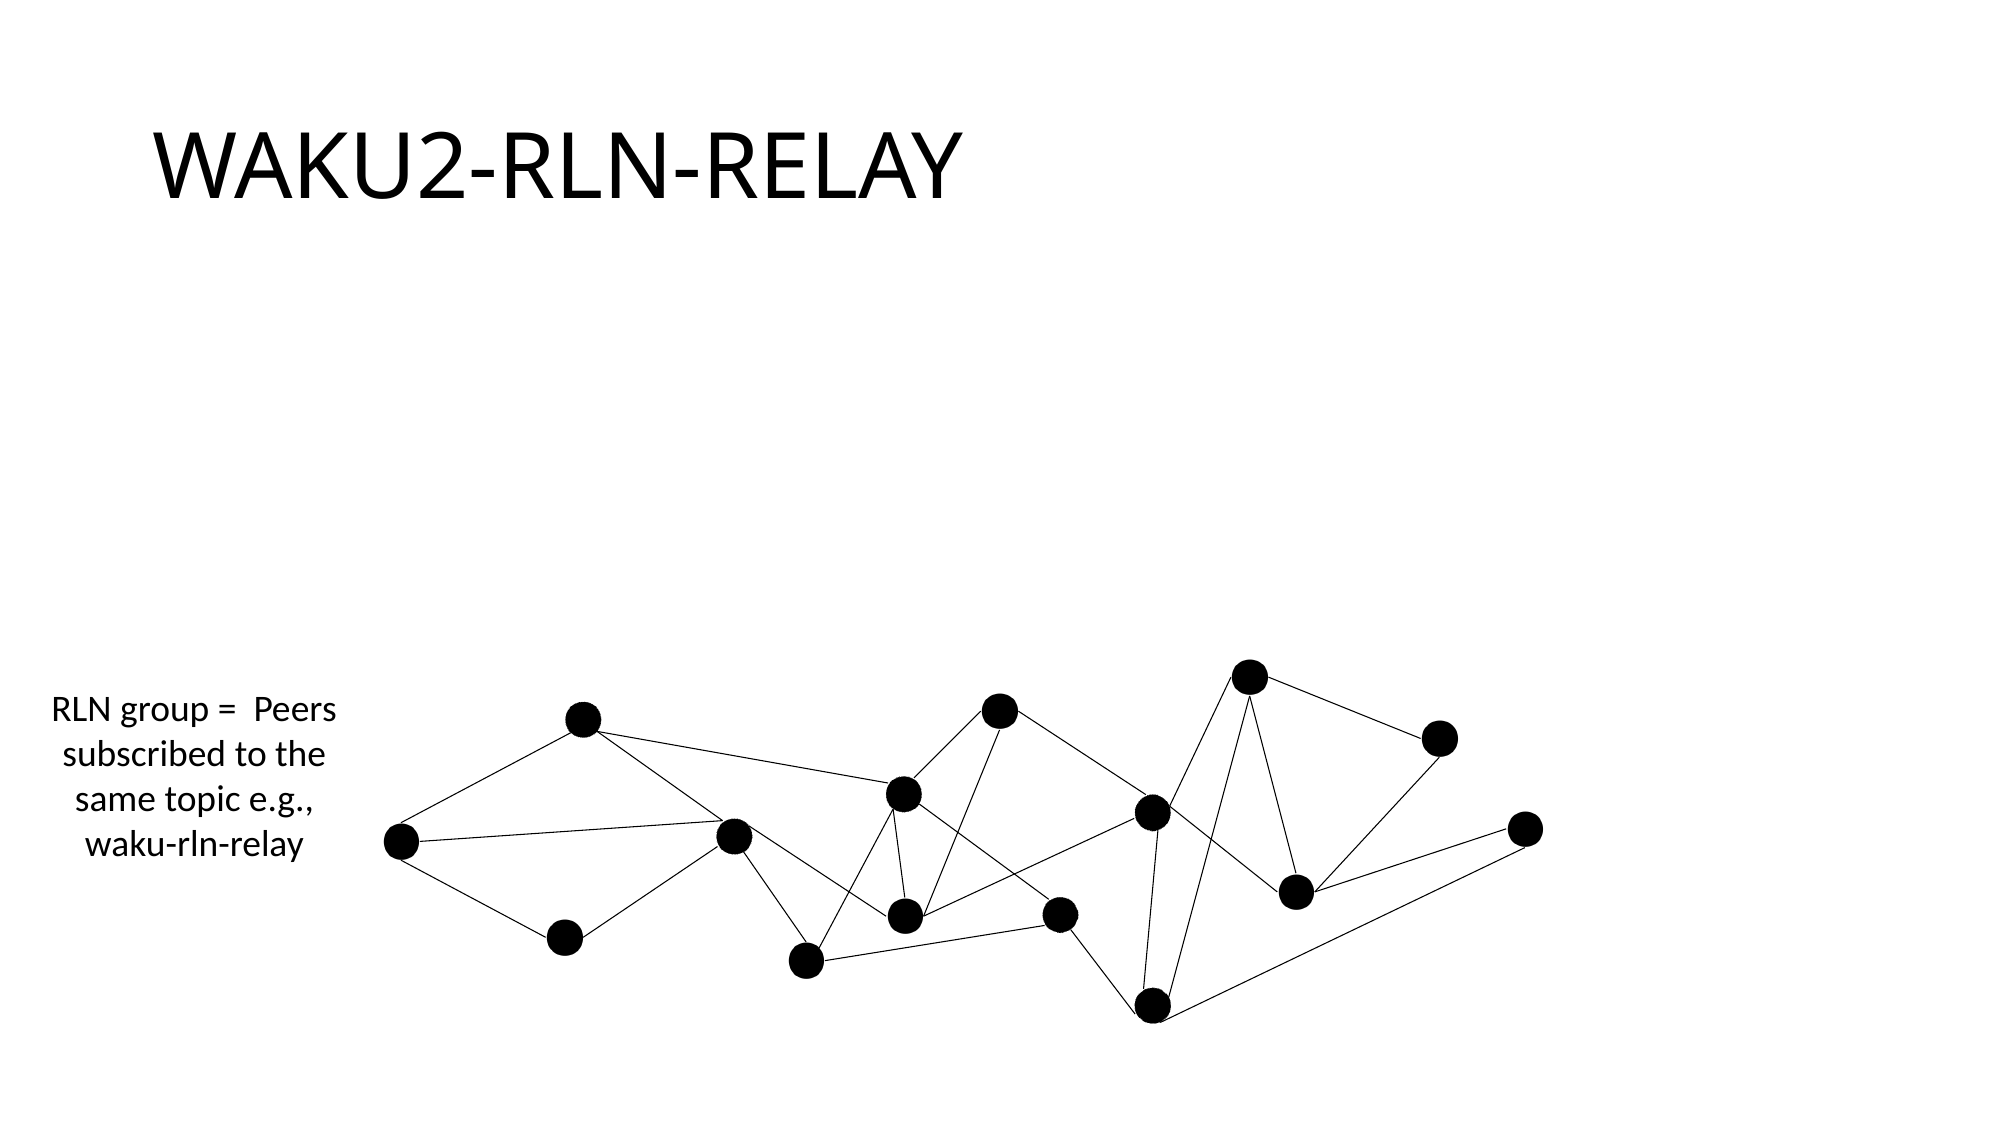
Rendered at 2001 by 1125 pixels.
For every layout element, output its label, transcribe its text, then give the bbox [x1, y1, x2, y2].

picture [1277, 873, 1315, 911]
picture [1230, 658, 1269, 696]
picture [1128, 788, 1176, 837]
picture [877, 767, 930, 820]
picture [1506, 810, 1544, 848]
title WAKU2-RLN-RELAY [137, 59, 1863, 278]
picture [1033, 888, 1086, 941]
picture [382, 822, 420, 861]
picture [886, 897, 924, 935]
picture [707, 810, 760, 863]
text_box RLN group = Peers subscribed to the same topic e.g., waku-rln-relay [20, 675, 369, 873]
picture [1420, 719, 1459, 758]
picture [545, 918, 584, 957]
picture [1126, 980, 1177, 1031]
picture [980, 692, 1019, 730]
picture [787, 941, 825, 980]
picture [556, 692, 610, 746]
